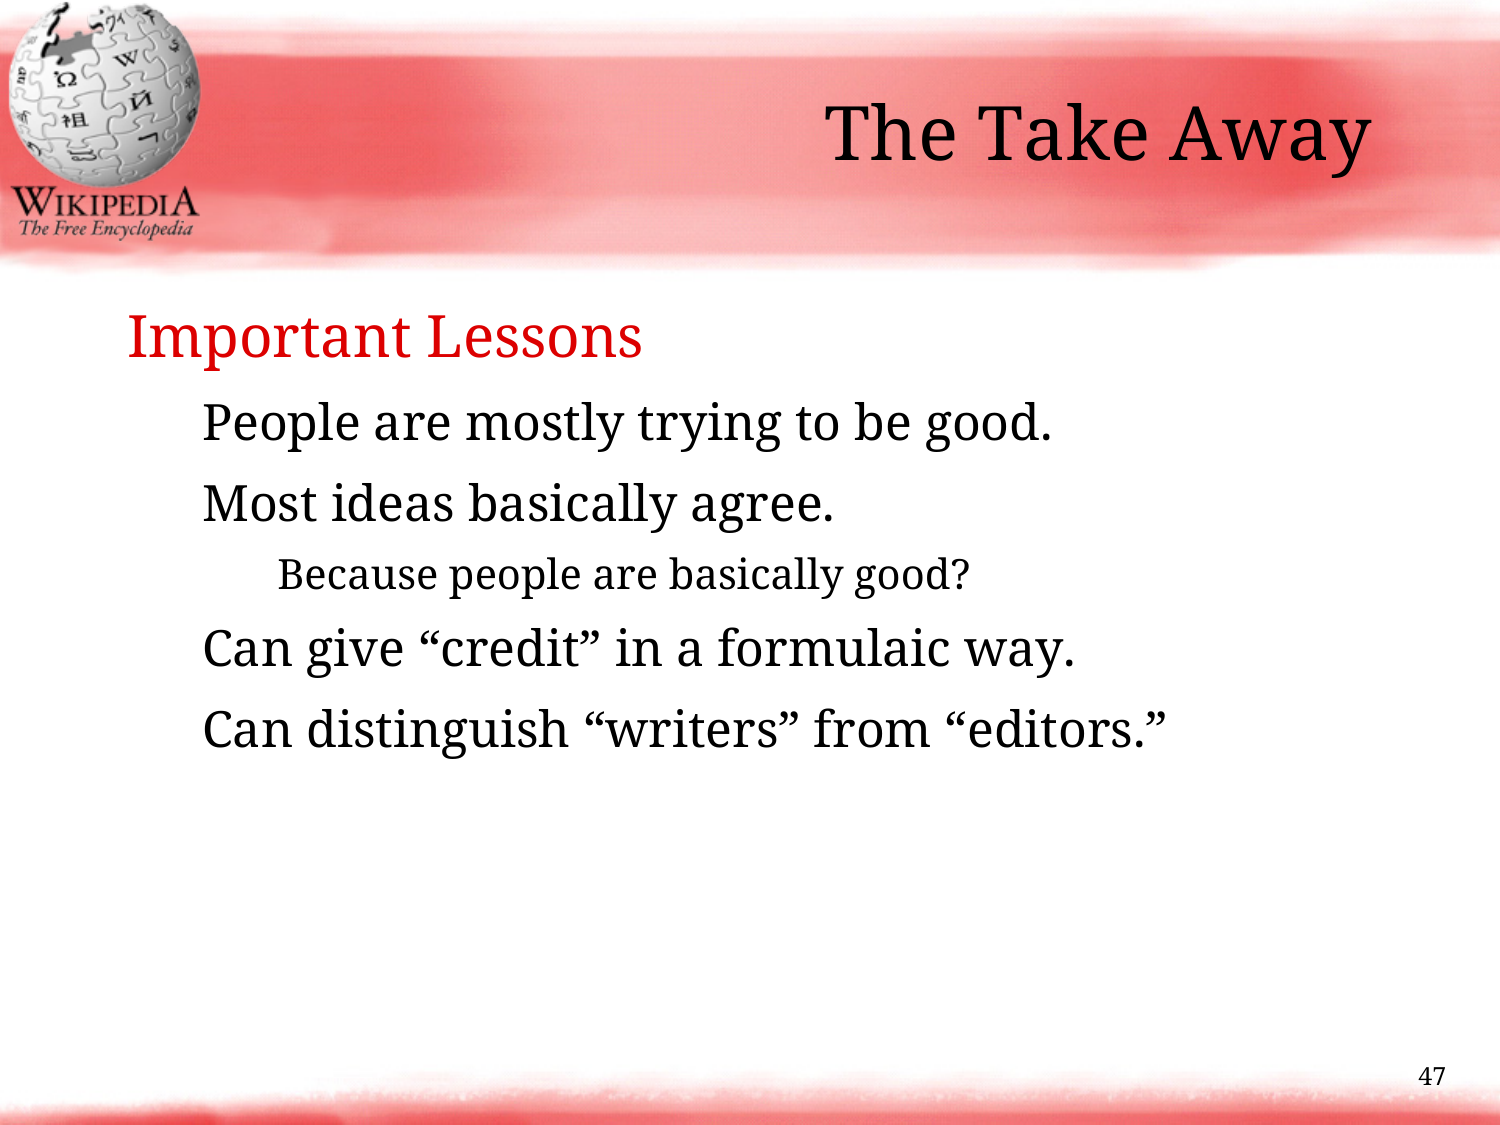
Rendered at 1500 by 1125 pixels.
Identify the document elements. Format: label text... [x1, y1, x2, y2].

list Important Lessons People are mostly trying to be good. Most ideas basically agree. Because people are basically good? Can give “credit” in a formulaic way. Can distinguish “writers” from “editors.” [112, 287, 1388, 1051]
picture [0, 0, 1500, 1125]
title The Take Away [112, 37, 1388, 225]
